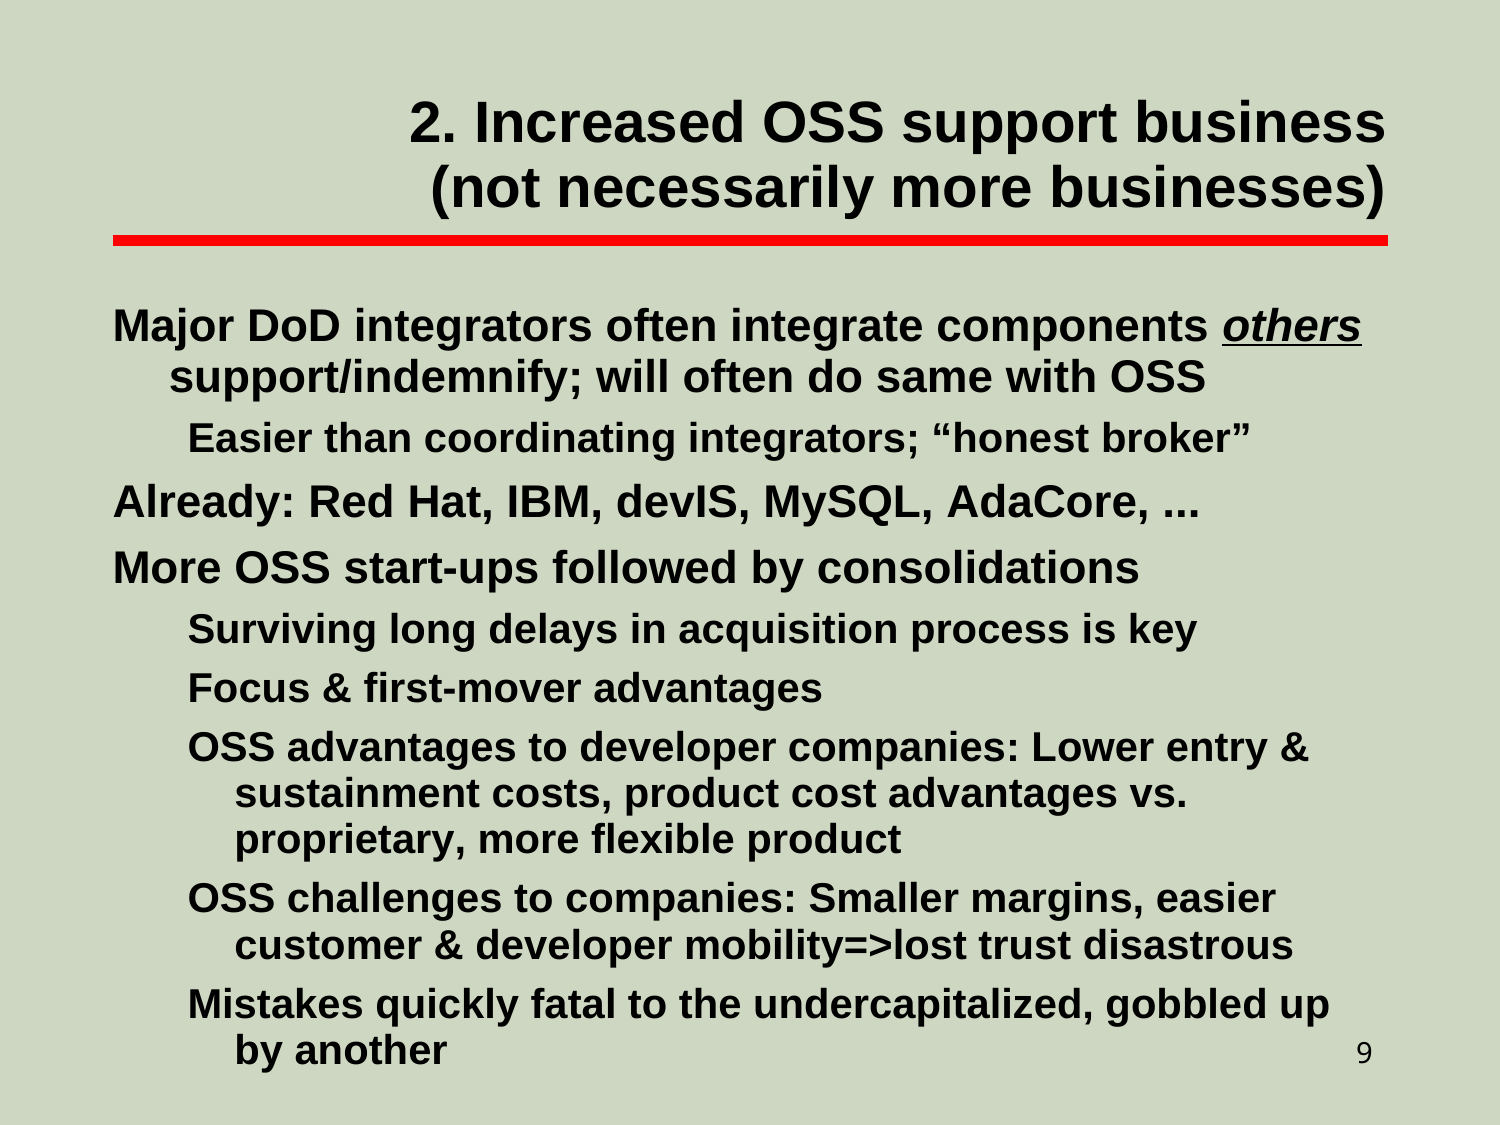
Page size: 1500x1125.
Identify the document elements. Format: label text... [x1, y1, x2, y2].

list Major DoD integrators often integrate components others support/indemnify; will often do same with OSS Easier than coordinating integrators; “honest broker” Already: Red Hat, IBM, devIS, MySQL, AdaCore, ... More OSS start-ups followed by consolidations Surviving long delays in acquisition process is key Focus & first-mover advantages OSS advantages to developer companies: Lower entry & sustainment costs, product cost advantages vs. proprietary, more flexible product OSS challenges to companies: Smaller margins, easier customer & developer mobility=>lost trust disastrous Mistakes quickly fatal to the undercapitalized, gobbled up by another [112, 299, 1388, 1098]
title 2. Increased OSS support business (not necessarily more businesses) [337, 89, 1388, 220]
